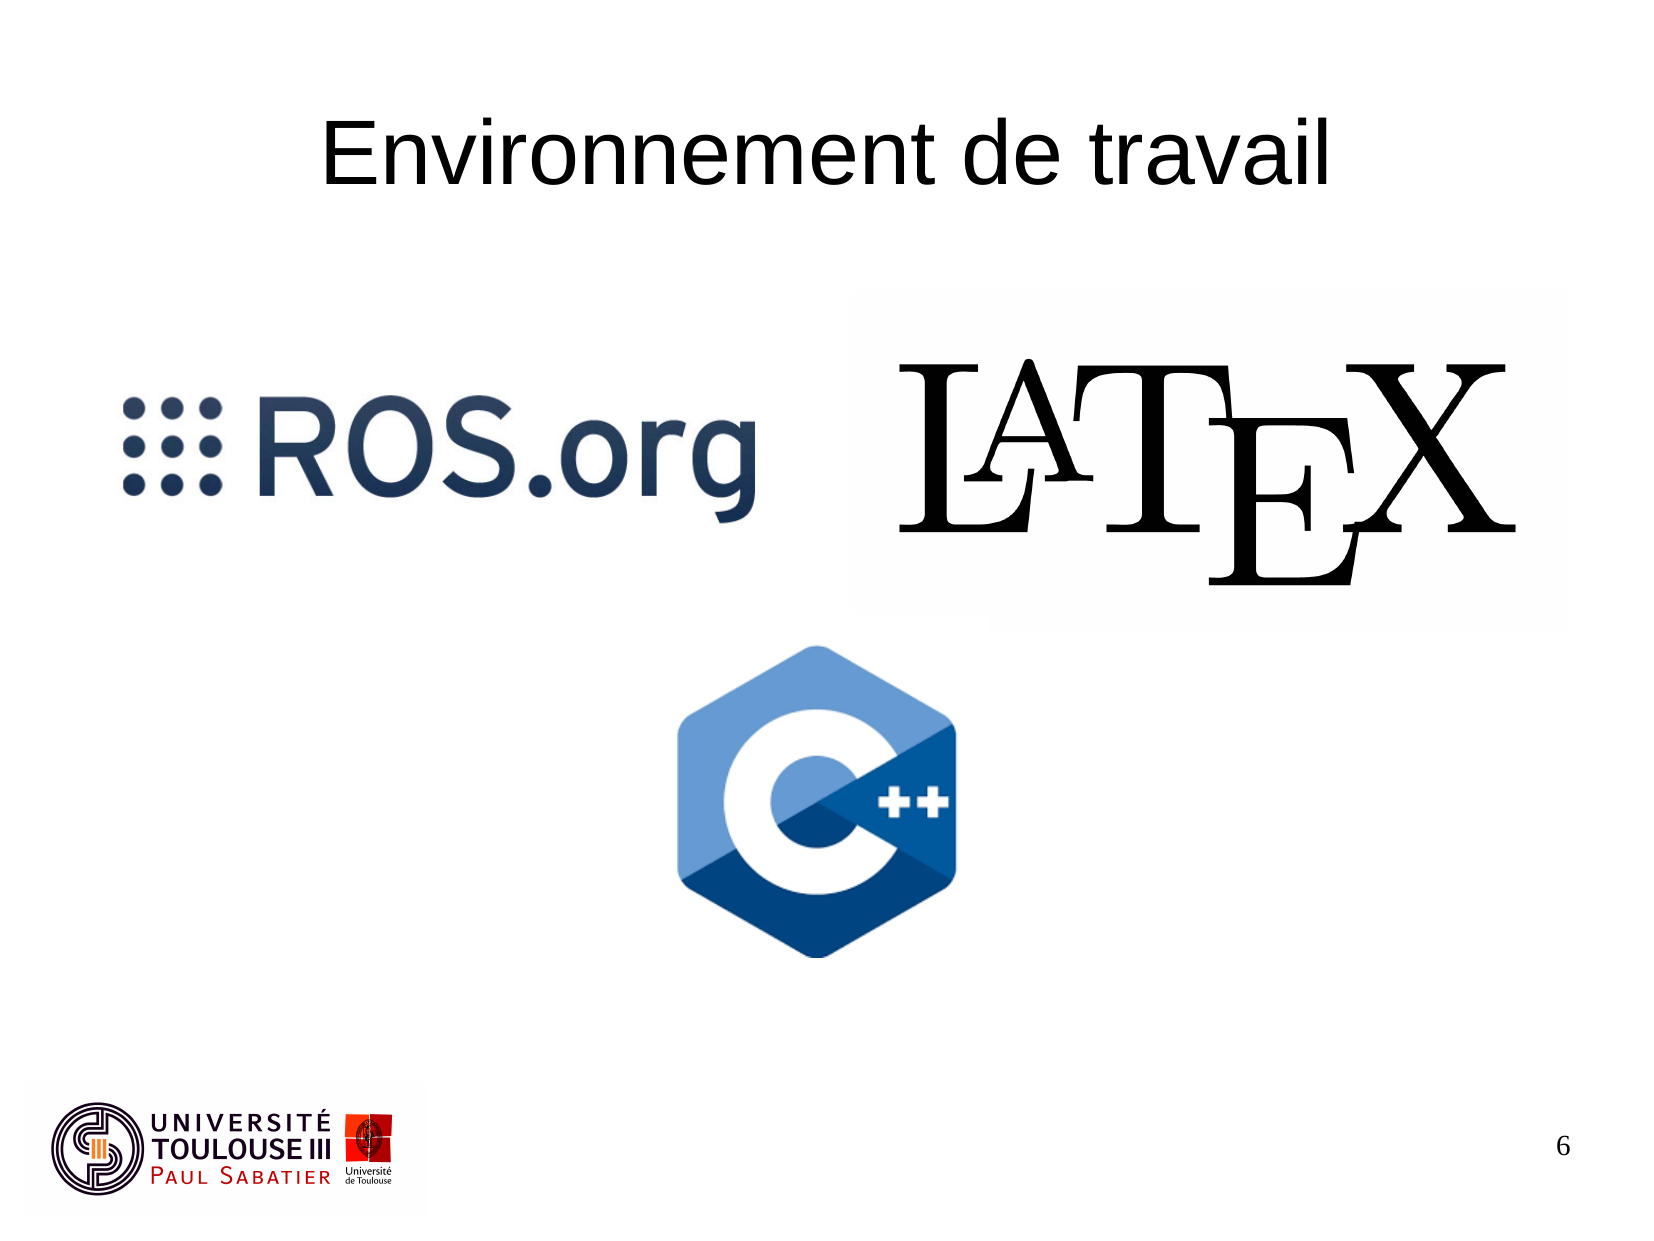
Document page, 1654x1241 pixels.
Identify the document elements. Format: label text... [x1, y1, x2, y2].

picture [23, 1081, 426, 1217]
picture [82, 334, 809, 590]
title Environnement de travail [82, 49, 1571, 257]
picture [661, 290, 1567, 958]
